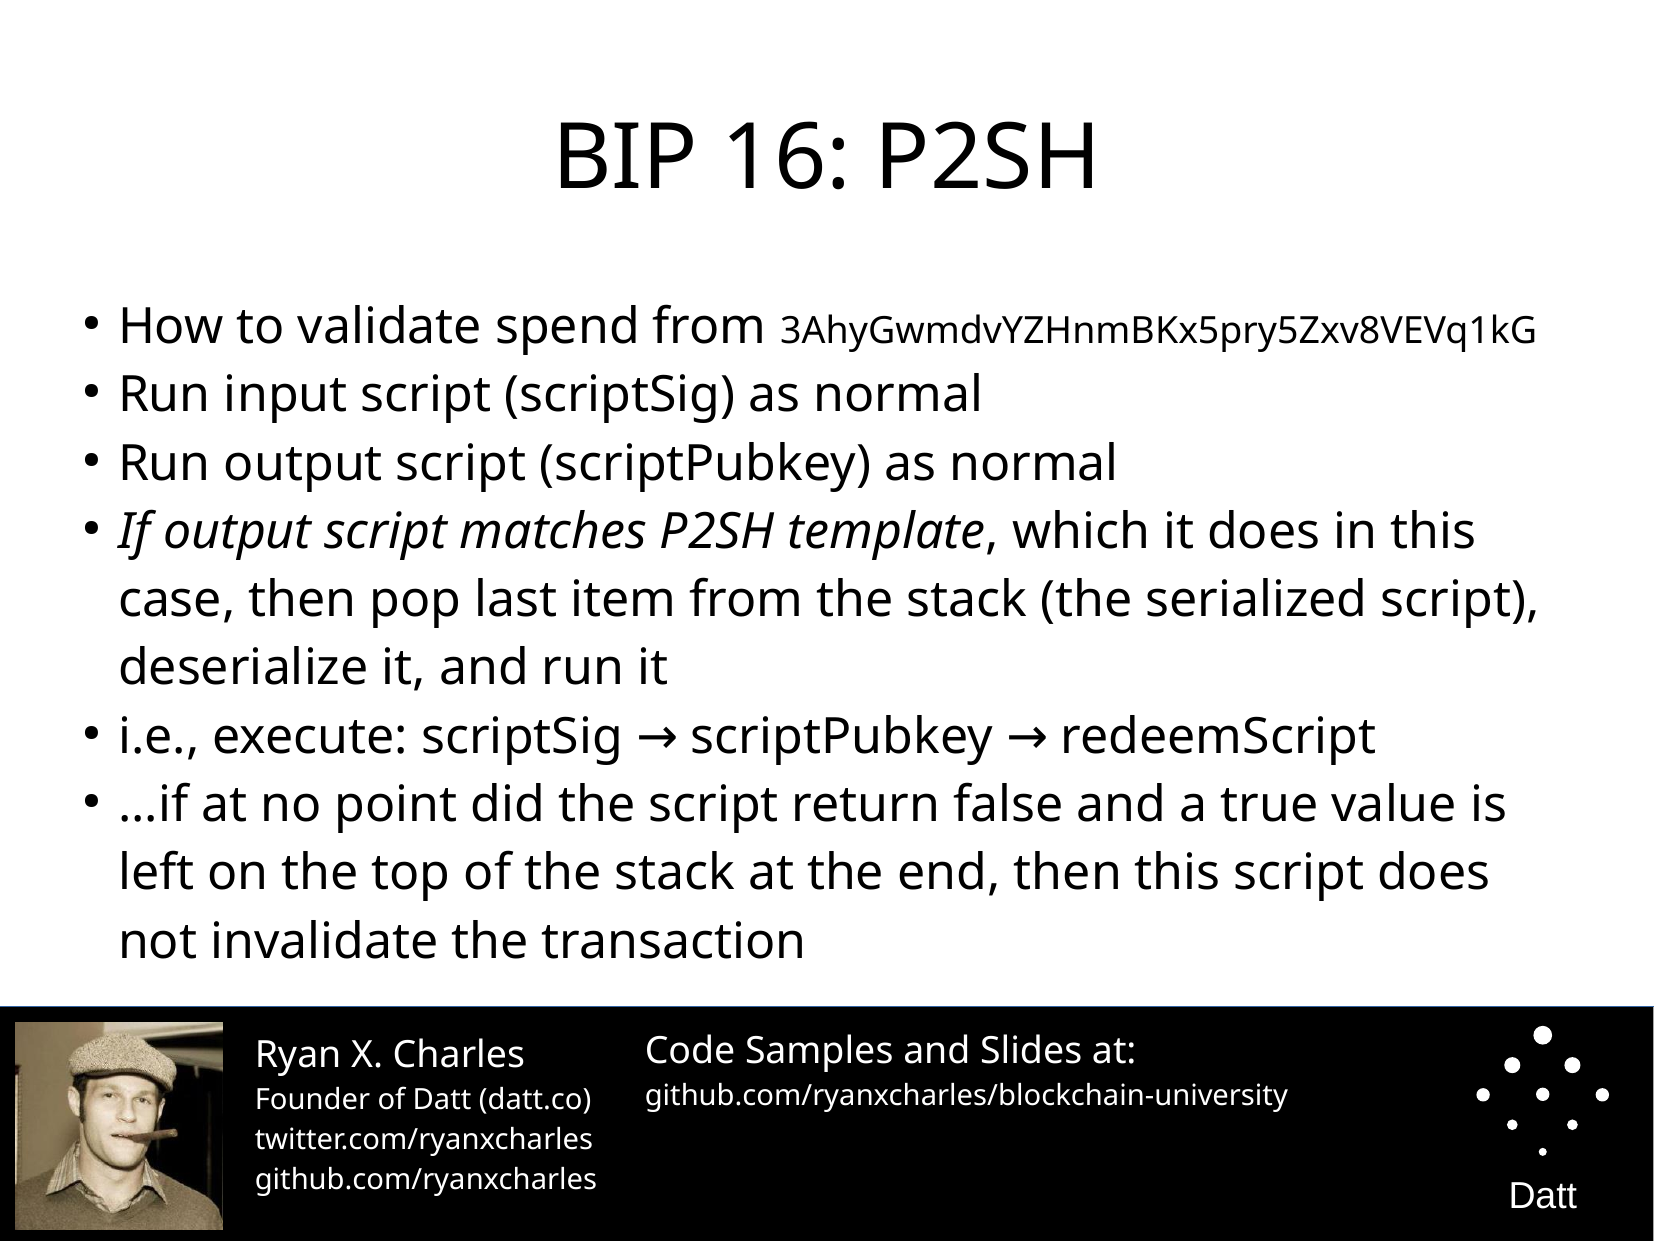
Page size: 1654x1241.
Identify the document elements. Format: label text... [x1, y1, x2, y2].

picture [15, 1022, 223, 1231]
text_box Code Samples and Slides at: github.com/ryanxcharles/blockchain-university [630, 1015, 1403, 1156]
picture [1475, 1023, 1611, 1159]
text_box [0, 1006, 1654, 1241]
subtitle How to validate spend from 3AhyGwmdvYZHnmBKx5pry5Zxv8VEVq1kG Run input script (scriptSig) as normal Run output script (scriptPubkey) as normal If output script matches P2SH template, which it does in this case, then pop last item from the stack (the serialized script), deserialize it, and run it i.e., execute: scriptSig → scriptPubkey → redeemScript ...if at no point did the script return false and a true value is left on the top of the stack at the end, then this script does not invalidate the transaction [82, 290, 1571, 1010]
text_box Datt [1452, 1167, 1633, 1241]
text_box Ryan X. Charles Founder of Datt (datt.co) twitter.com/ryanxcharles github.com/ryanxcharles [240, 1020, 976, 1241]
title BIP 16: P2SH [82, 49, 1571, 257]
